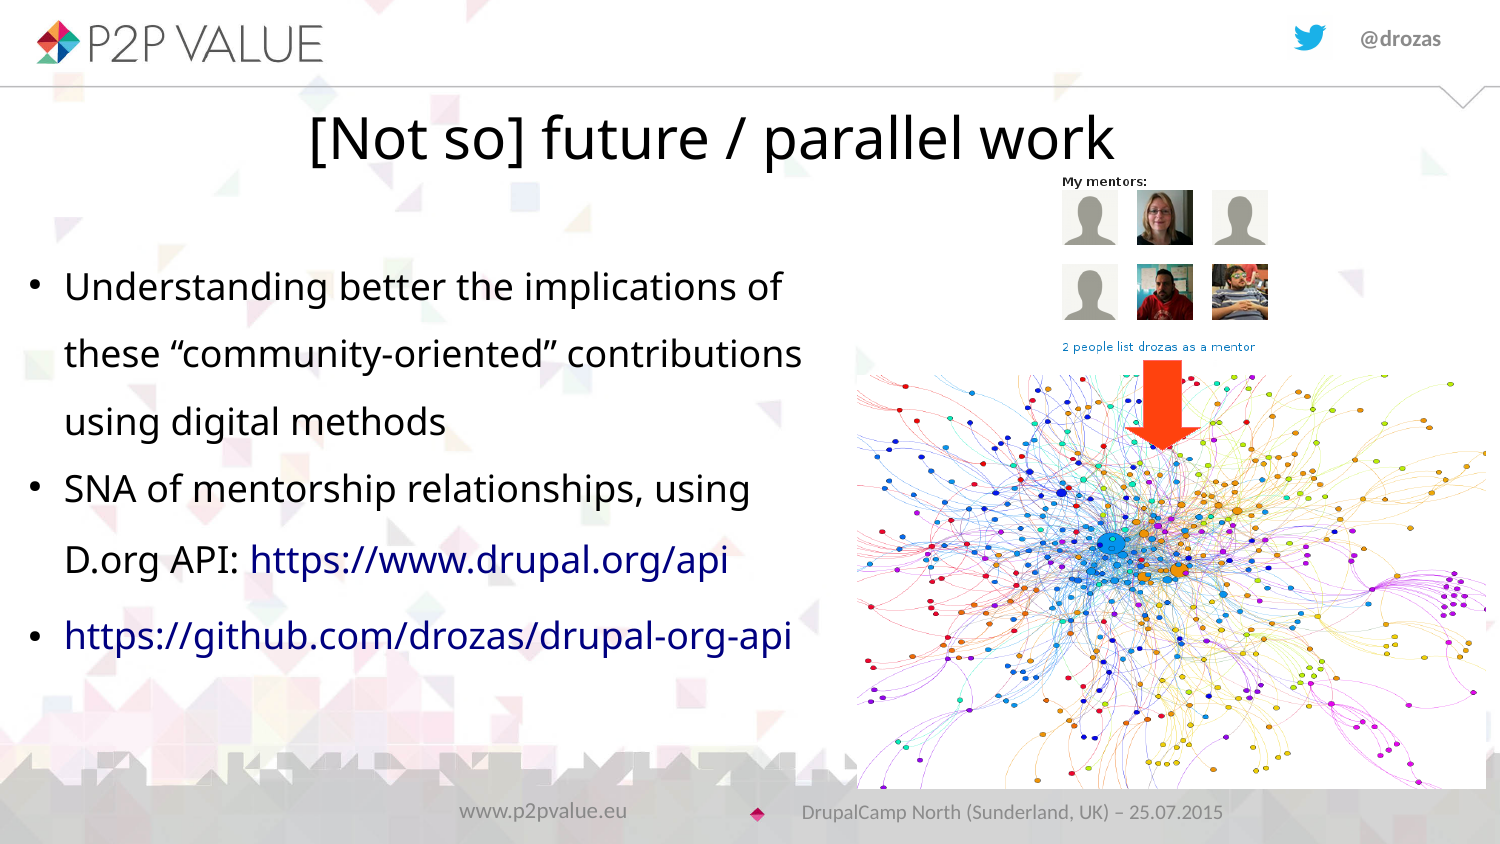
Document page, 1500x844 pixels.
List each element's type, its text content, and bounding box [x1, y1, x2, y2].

title [Not so] future / parallel work [60, 92, 1366, 181]
subtitle Understanding better the implications of these “community-oriented” contributions using digital methods SNA of mentorship relationships, using D.org API: https://www.drupal.org/api https://github.com/drozas/drupal-org-api [15, 233, 841, 721]
text_box [1125, 360, 1201, 451]
text_box www.p2pvalue.eu [453, 789, 672, 829]
text_box @drozas [1333, 15, 1455, 60]
picture [0, 0, 1500, 844]
text_box DrupalCamp North (Sunderland, UK) – 25.07.2015 [788, 788, 1481, 834]
